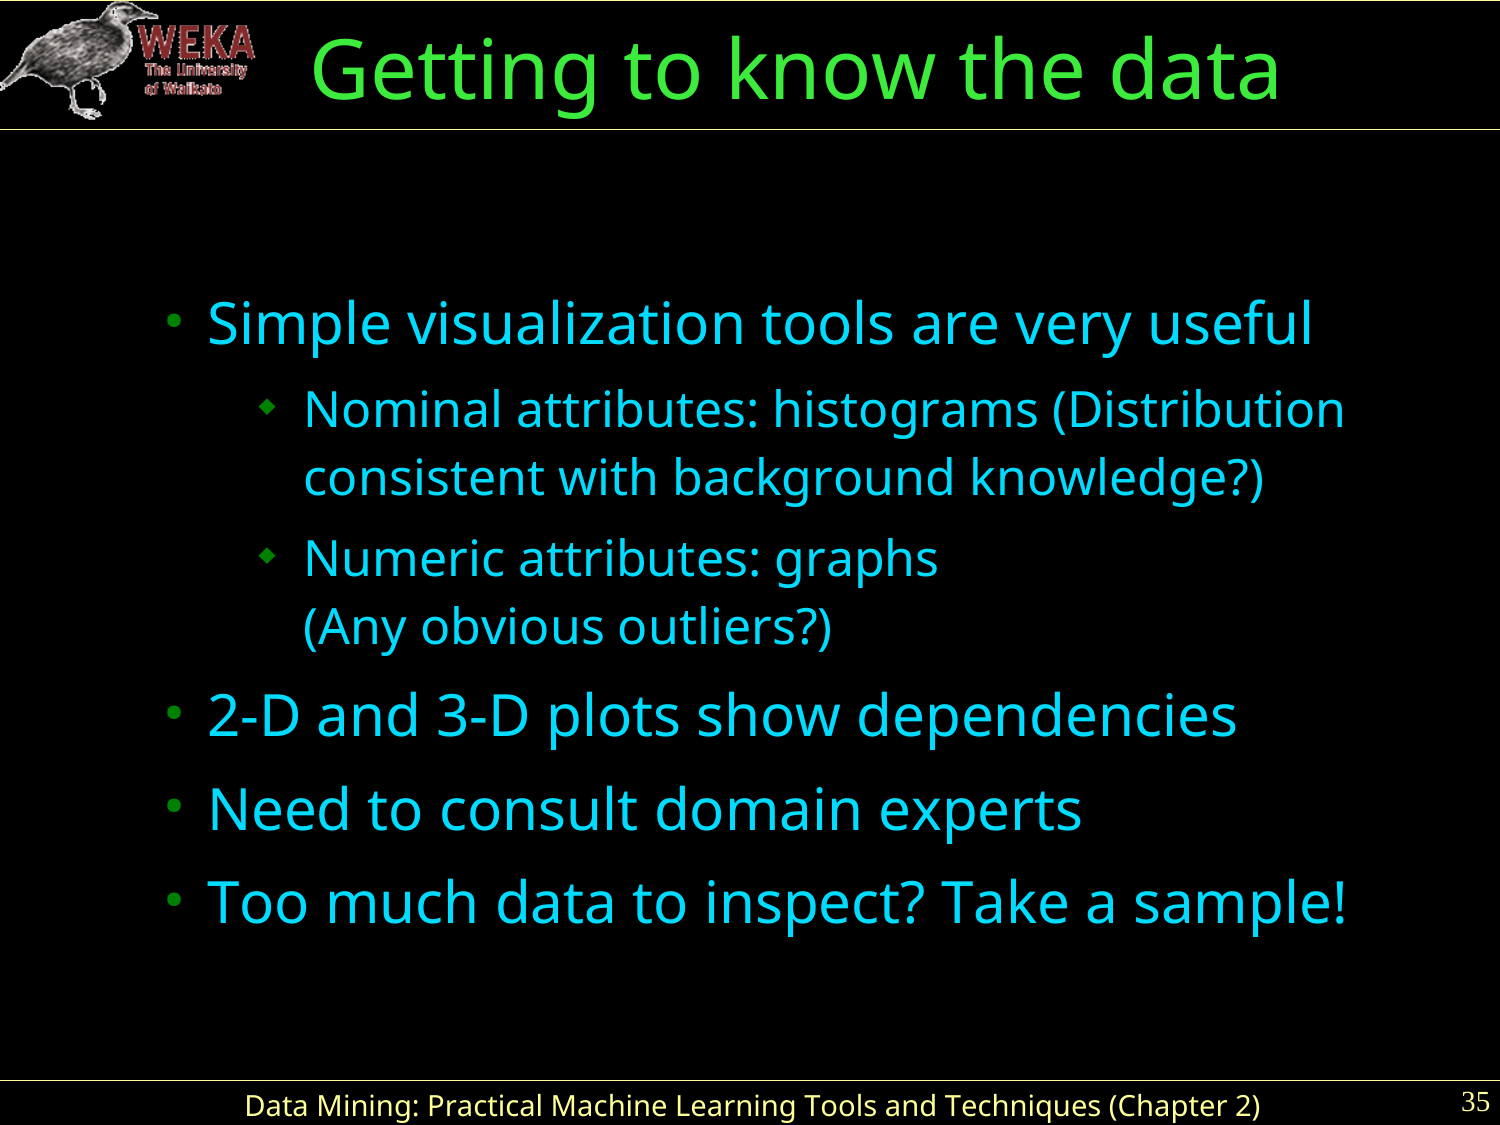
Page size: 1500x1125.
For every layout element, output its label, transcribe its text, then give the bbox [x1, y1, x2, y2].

picture [0, 1, 266, 129]
title Getting to know the data [295, 0, 1500, 148]
text_box Simple visualization tools are very useful Nominal attributes: histograms (Distribution consistent with background knowledge?) Numeric attributes: graphs (Any obvious outliers?) 2-D and 3-D plots show dependencies Need to consult domain experts Too much data to inspect? Take a sample! [149, 275, 1388, 951]
